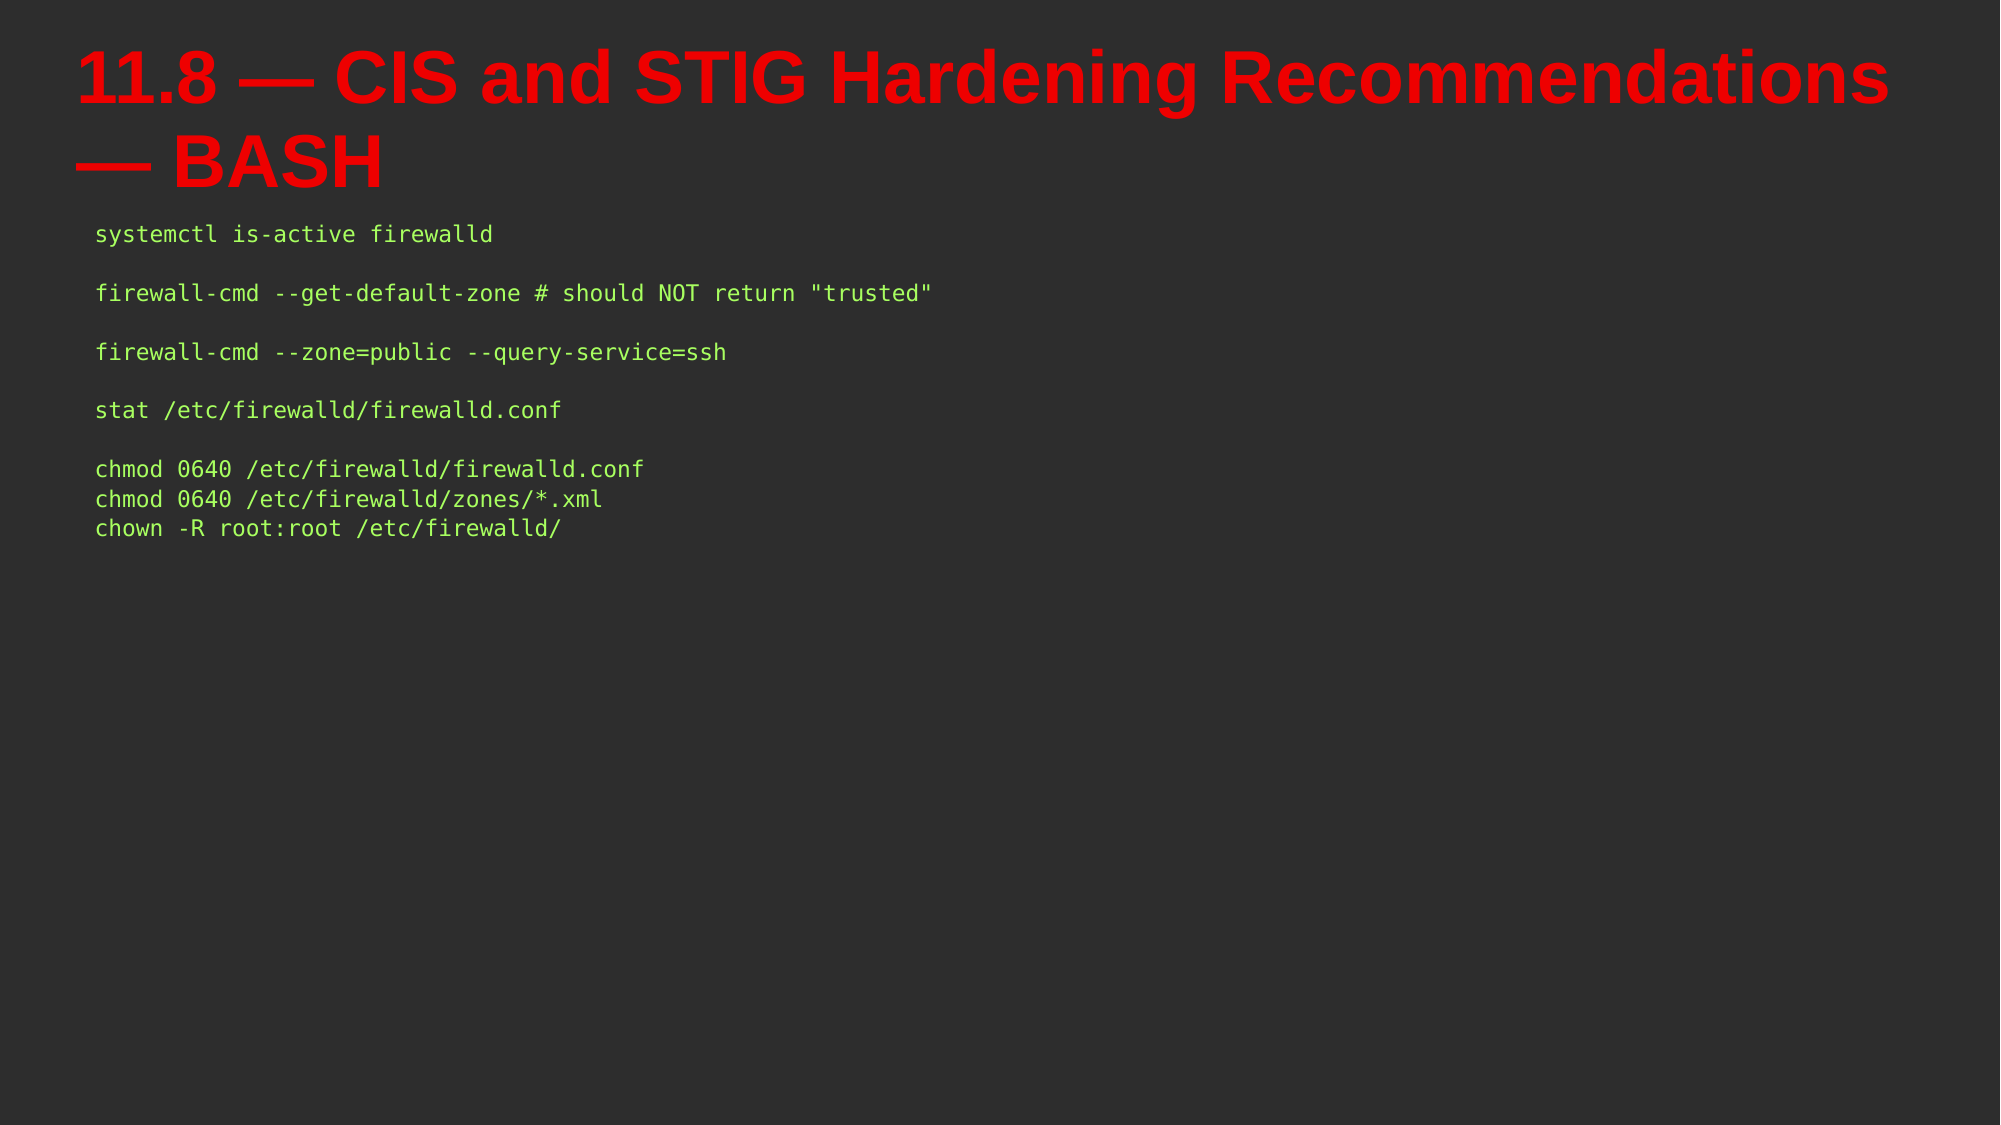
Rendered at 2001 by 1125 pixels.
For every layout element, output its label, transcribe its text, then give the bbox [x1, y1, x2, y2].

text_box systemctl is-active firewalld firewall-cmd --get-default-zone # should NOT return "trusted" firewall-cmd --zone=public --query-service=ssh stat /etc/firewalld/firewalld.conf chmod 0640 /etc/firewalld/firewalld.conf chmod 0640 /etc/firewalld/zones/*.xml chown -R root:root /etc/firewalld/ [59, 194, 1942, 1093]
text_box 11.8 — CIS and STIG Hardening Recommendations — BASH [59, 23, 1942, 178]
